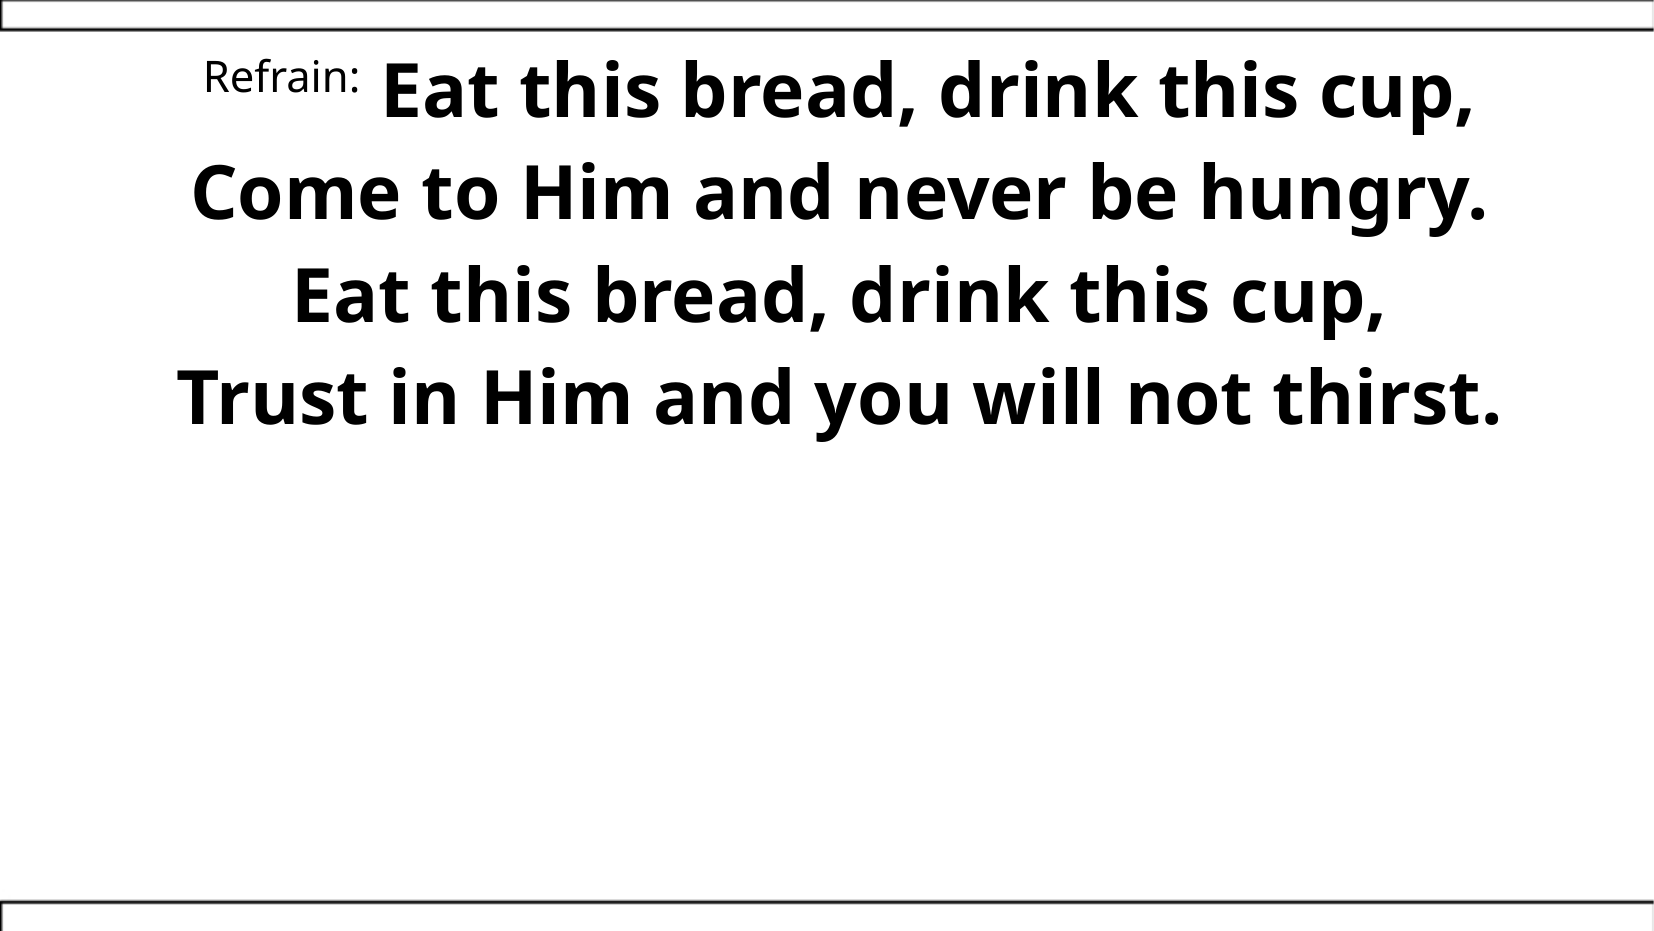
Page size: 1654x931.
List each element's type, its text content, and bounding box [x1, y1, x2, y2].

text_box Refrain: Eat this bread, drink this cup, Come to Him and never be hungry. Eat this bread, drink this cup, Trust in Him and you will not thirst. [135, 30, 1546, 445]
picture [0, 0, 1654, 931]
